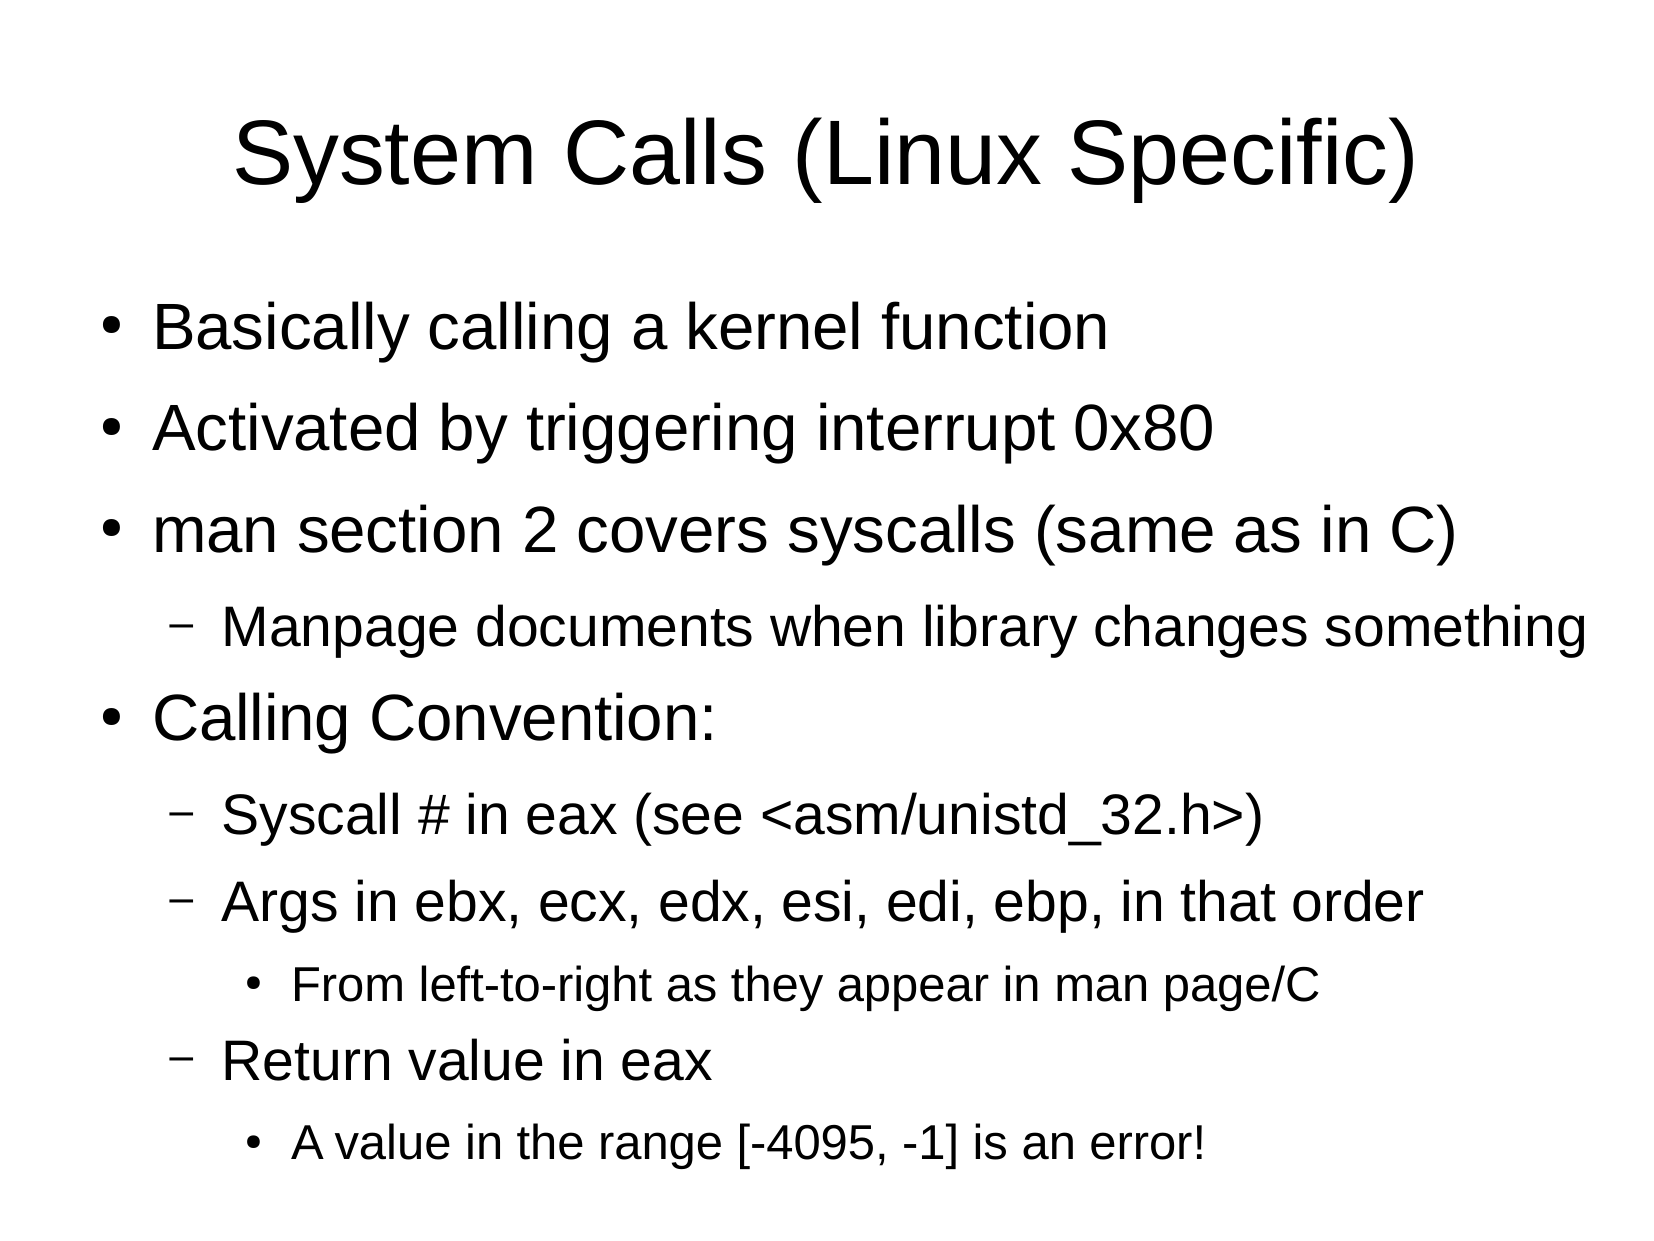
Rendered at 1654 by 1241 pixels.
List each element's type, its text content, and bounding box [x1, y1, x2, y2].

title System Calls (Linux Specific) [82, 49, 1571, 257]
list Basically calling a kernel function Activated by triggering interrupt 0x80 man section 2 covers syscalls (same as in C) Manpage documents when library changes something Calling Convention: Syscall # in eax (see <asm/unistd_32.h>) Args in ebx, ecx, edx, esi, edi, ebp, in that order From left-to-right as they appear in man page/C Return value in eax A value in the range [-4095, -1] is an error! [82, 290, 1591, 1231]
